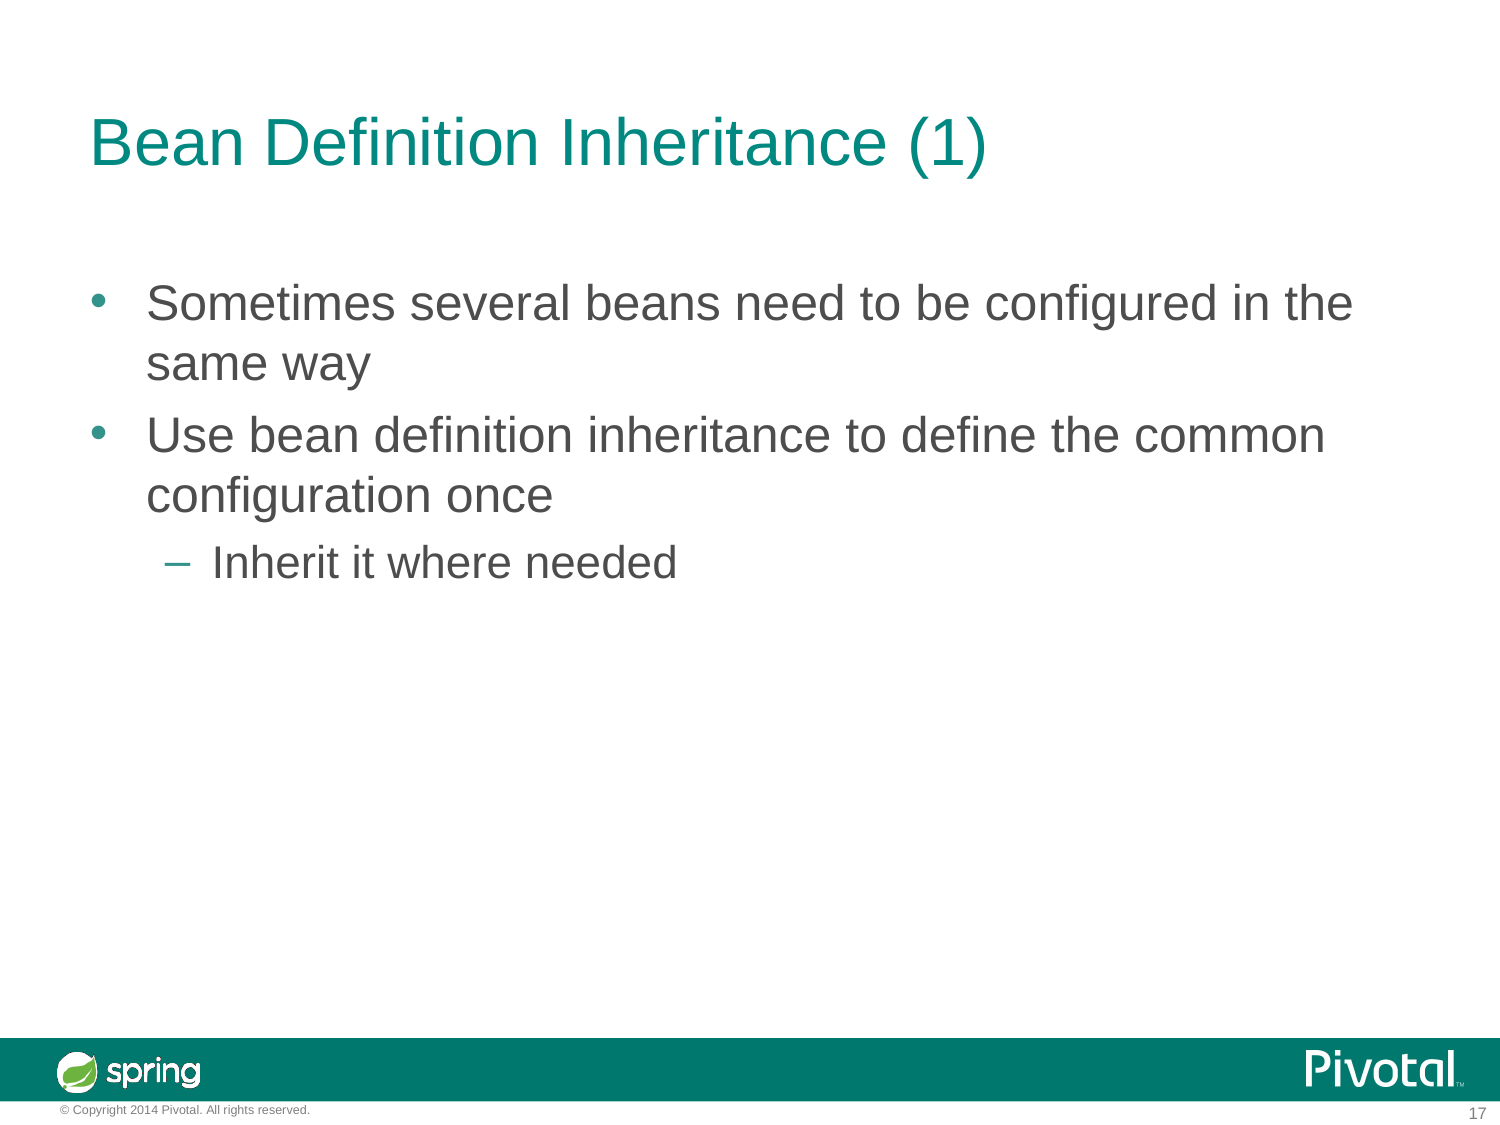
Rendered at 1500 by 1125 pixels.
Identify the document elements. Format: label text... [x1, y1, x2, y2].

picture [32, 1041, 210, 1103]
picture [1306, 1050, 1464, 1087]
list Sometimes several beans need to be configured in the same way Use bean definition inheritance to define the common configuration once Inherit it where needed [75, 262, 1426, 1005]
title Bean Definition Inheritance (1) [75, 45, 1426, 233]
